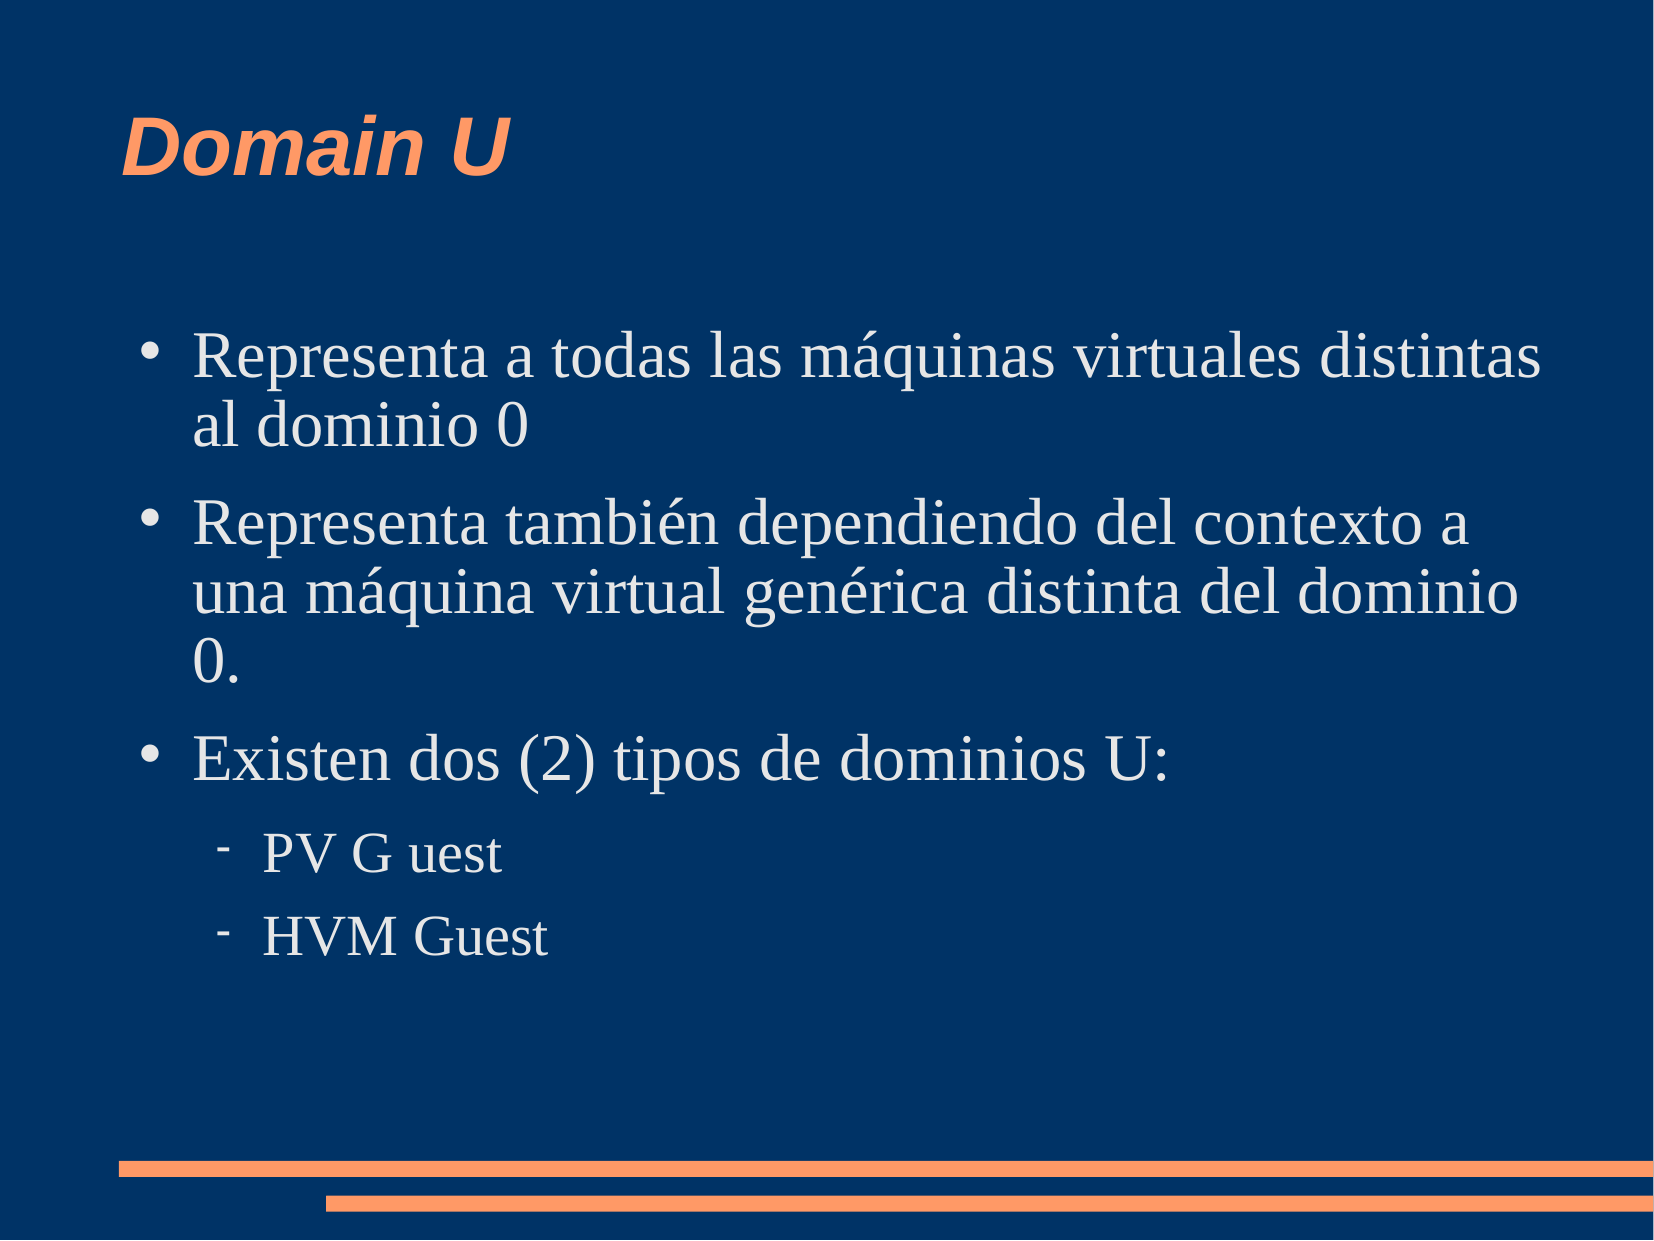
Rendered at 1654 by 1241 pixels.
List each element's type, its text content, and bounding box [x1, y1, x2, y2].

title Domain U [121, 46, 1534, 254]
list Representa a todas las máquinas virtuales distintas al dominio 0 Representa también dependiendo del contexto a una máquina virtual genérica distinta del dominio 0. Existen dos (2) tipos de dominios U: PV G uest HVM Guest [121, 322, 1561, 1133]
